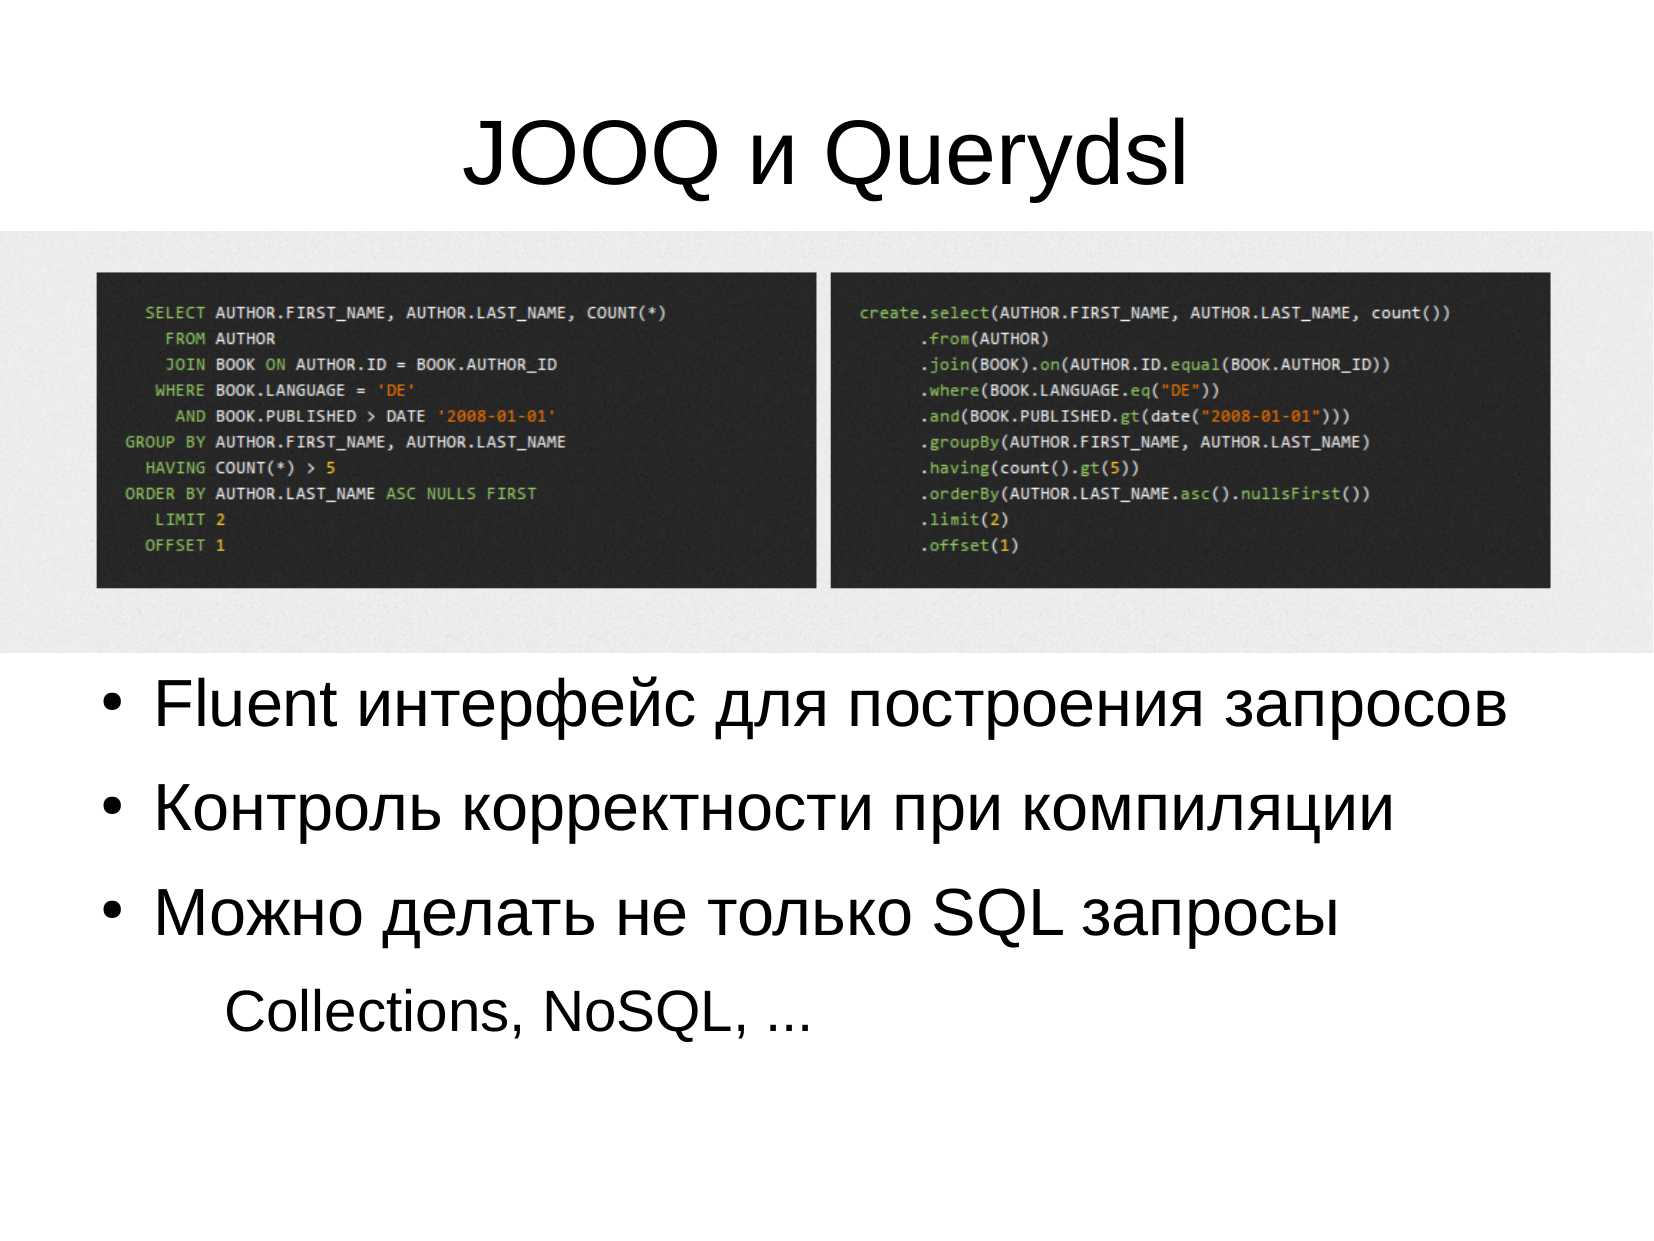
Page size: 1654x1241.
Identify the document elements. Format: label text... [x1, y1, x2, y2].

title JOOQ и Querydsl [82, 49, 1571, 231]
picture [0, 231, 1654, 653]
list Fluent интерфейс для построения запросов Контроль корректности при компиляции Можно делать не только SQL запросы Collections, NoSQL, ... [82, 665, 1571, 1123]
